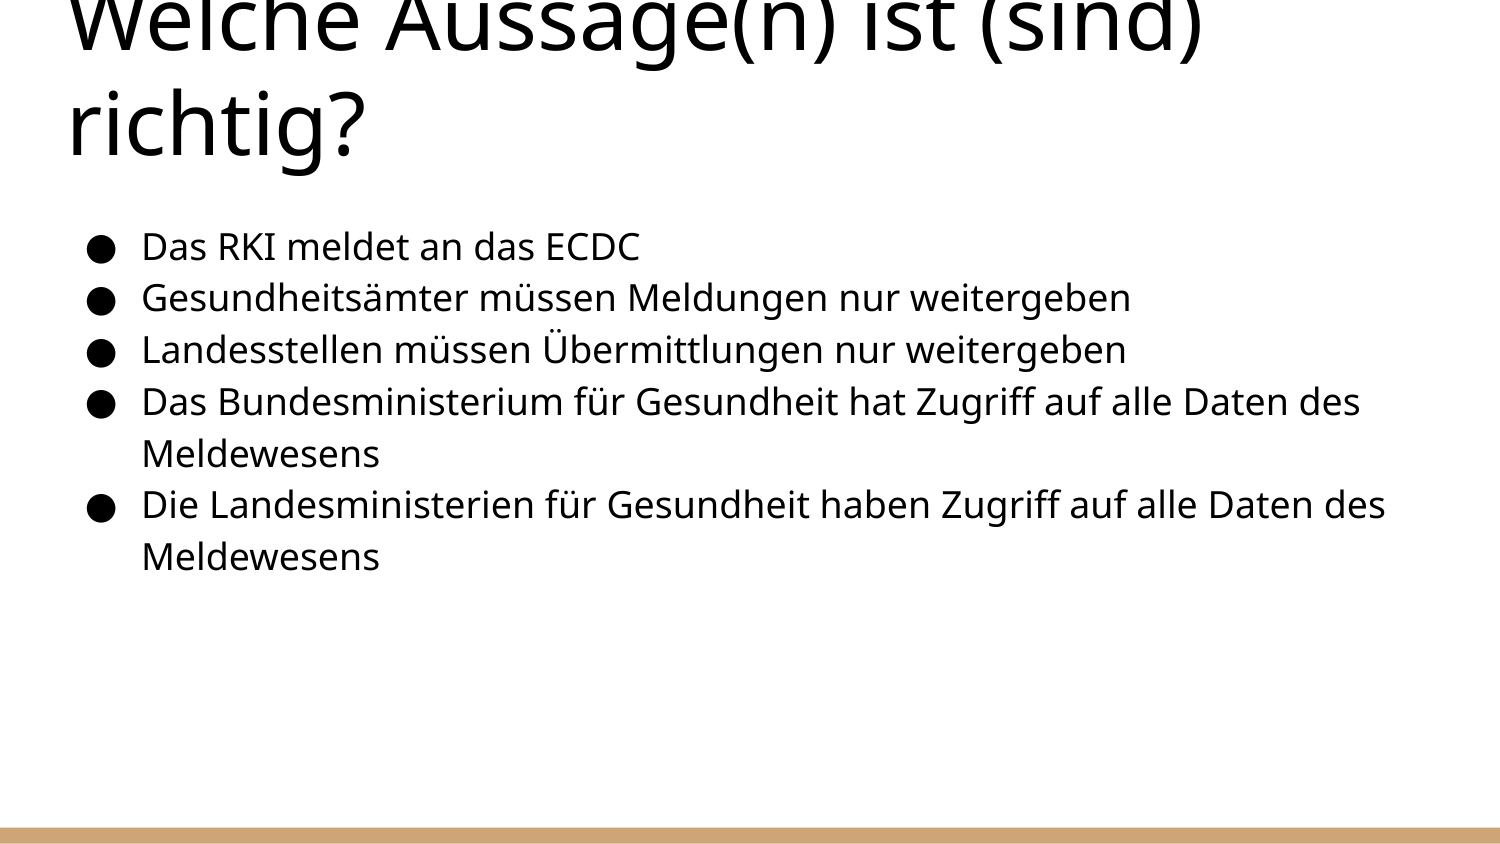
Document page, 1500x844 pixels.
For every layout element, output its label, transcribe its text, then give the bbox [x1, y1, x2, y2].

list Das RKI meldet an das ECDC Gesundheitsämter müssen Meldungen nur weitergeben Landesstellen müssen Übermittlungen nur weitergeben Das Bundesministerium für Gesundheit hat Zugriff auf alle Daten des Meldewesens Die Landesministerien für Gesundheit haben Zugriff auf alle Daten des Meldewesens [51, 200, 1449, 752]
title Welche Aussage(n) ist (sind) richtig? [51, 51, 1449, 189]
